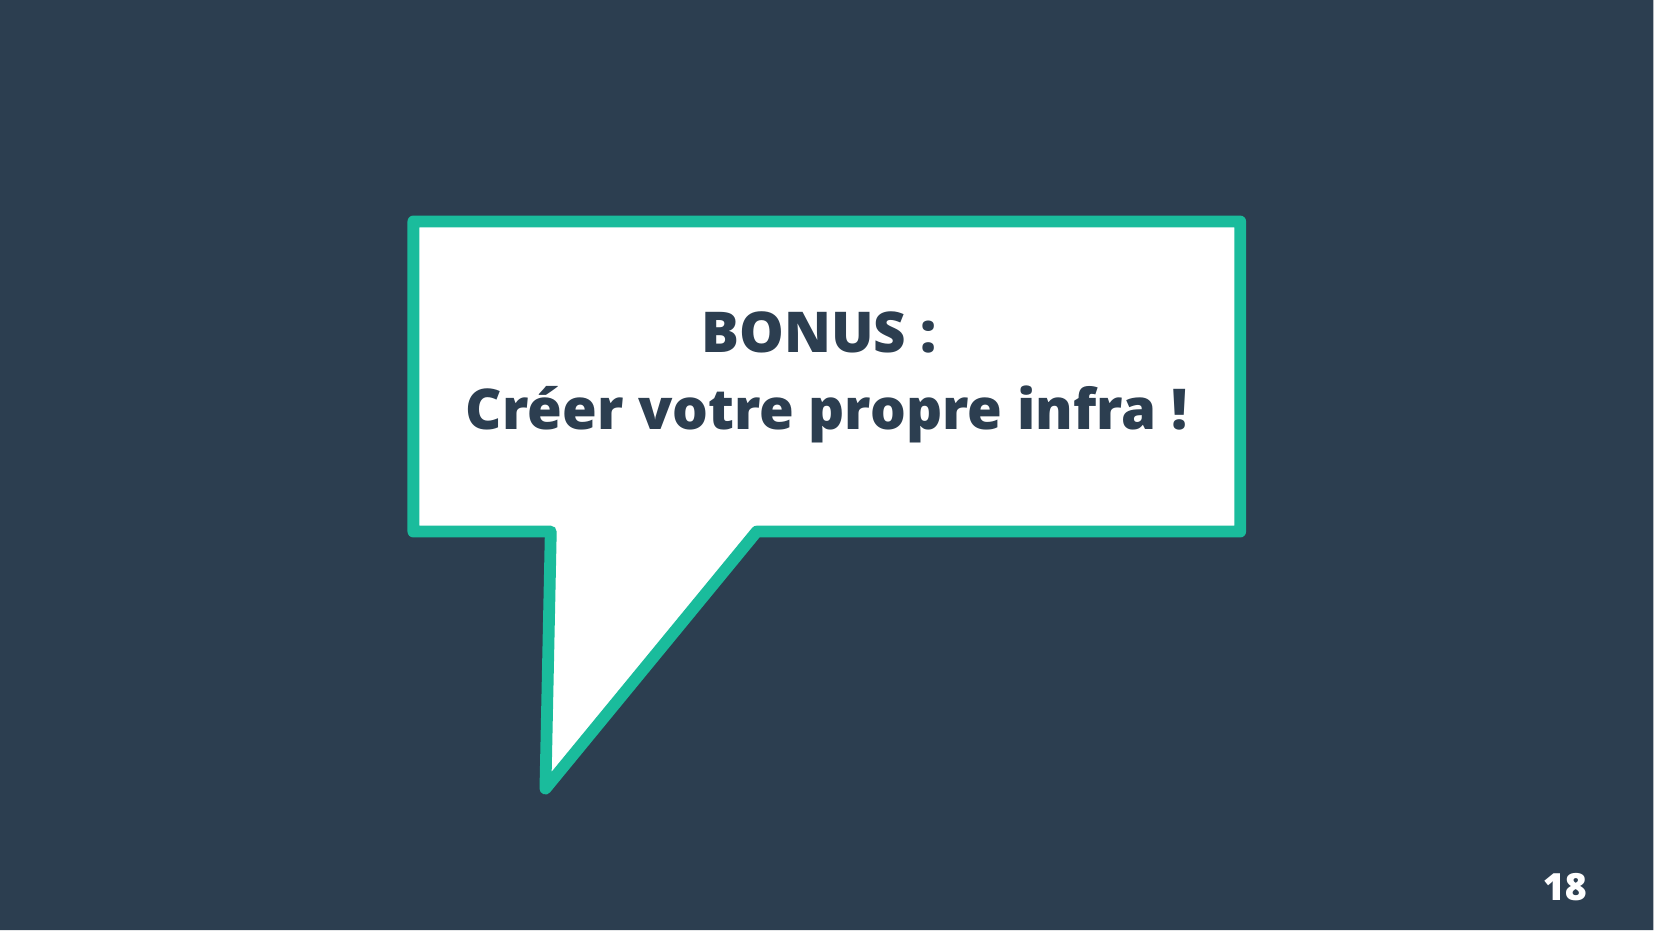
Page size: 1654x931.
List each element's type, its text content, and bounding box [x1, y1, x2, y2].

title BONUS : Créer votre propre infra ! [442, 236, 1211, 502]
